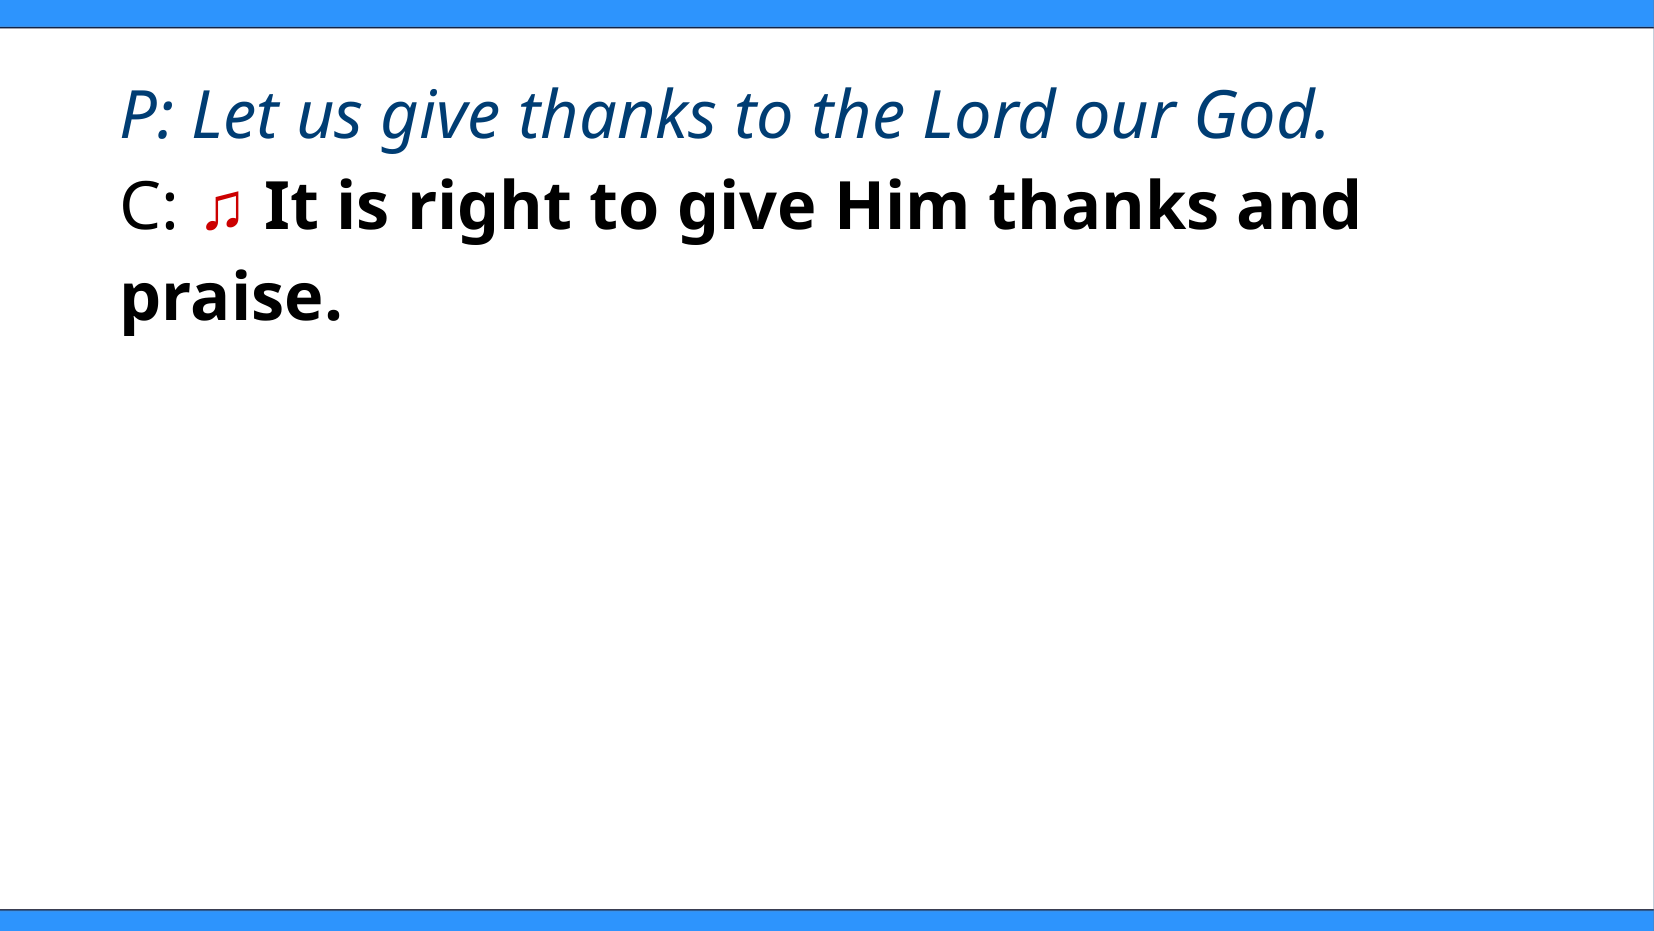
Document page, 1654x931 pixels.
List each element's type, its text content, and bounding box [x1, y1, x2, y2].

picture [0, 0, 1654, 931]
text_box P: Let us give thanks to the Lord our God. C: ♫ It is right to give Him thanks and praise. [105, 59, 1591, 386]
